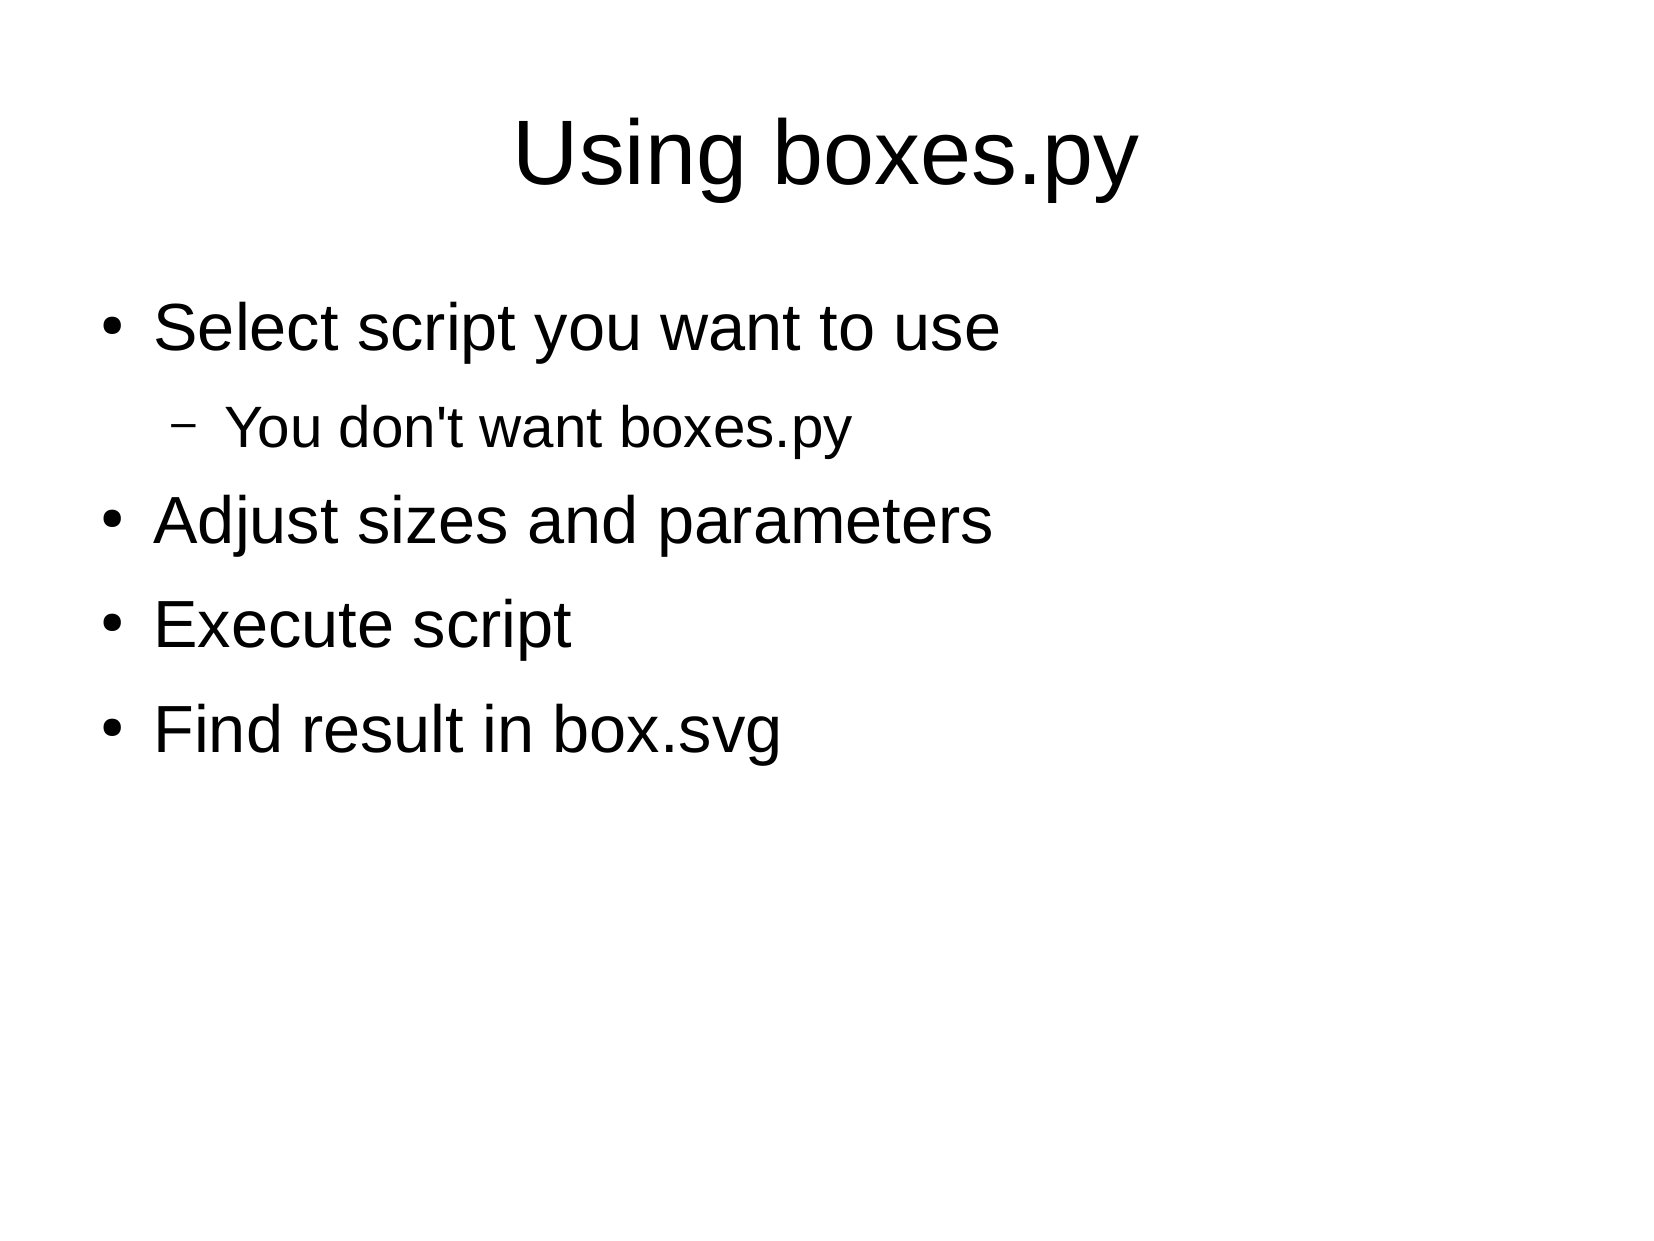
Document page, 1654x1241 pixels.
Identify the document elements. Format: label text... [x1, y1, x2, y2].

list Select script you want to use You don't want boxes.py Adjust sizes and parameters Execute script Find result in box.svg [82, 290, 1571, 1010]
title Using boxes.py [82, 49, 1571, 257]
